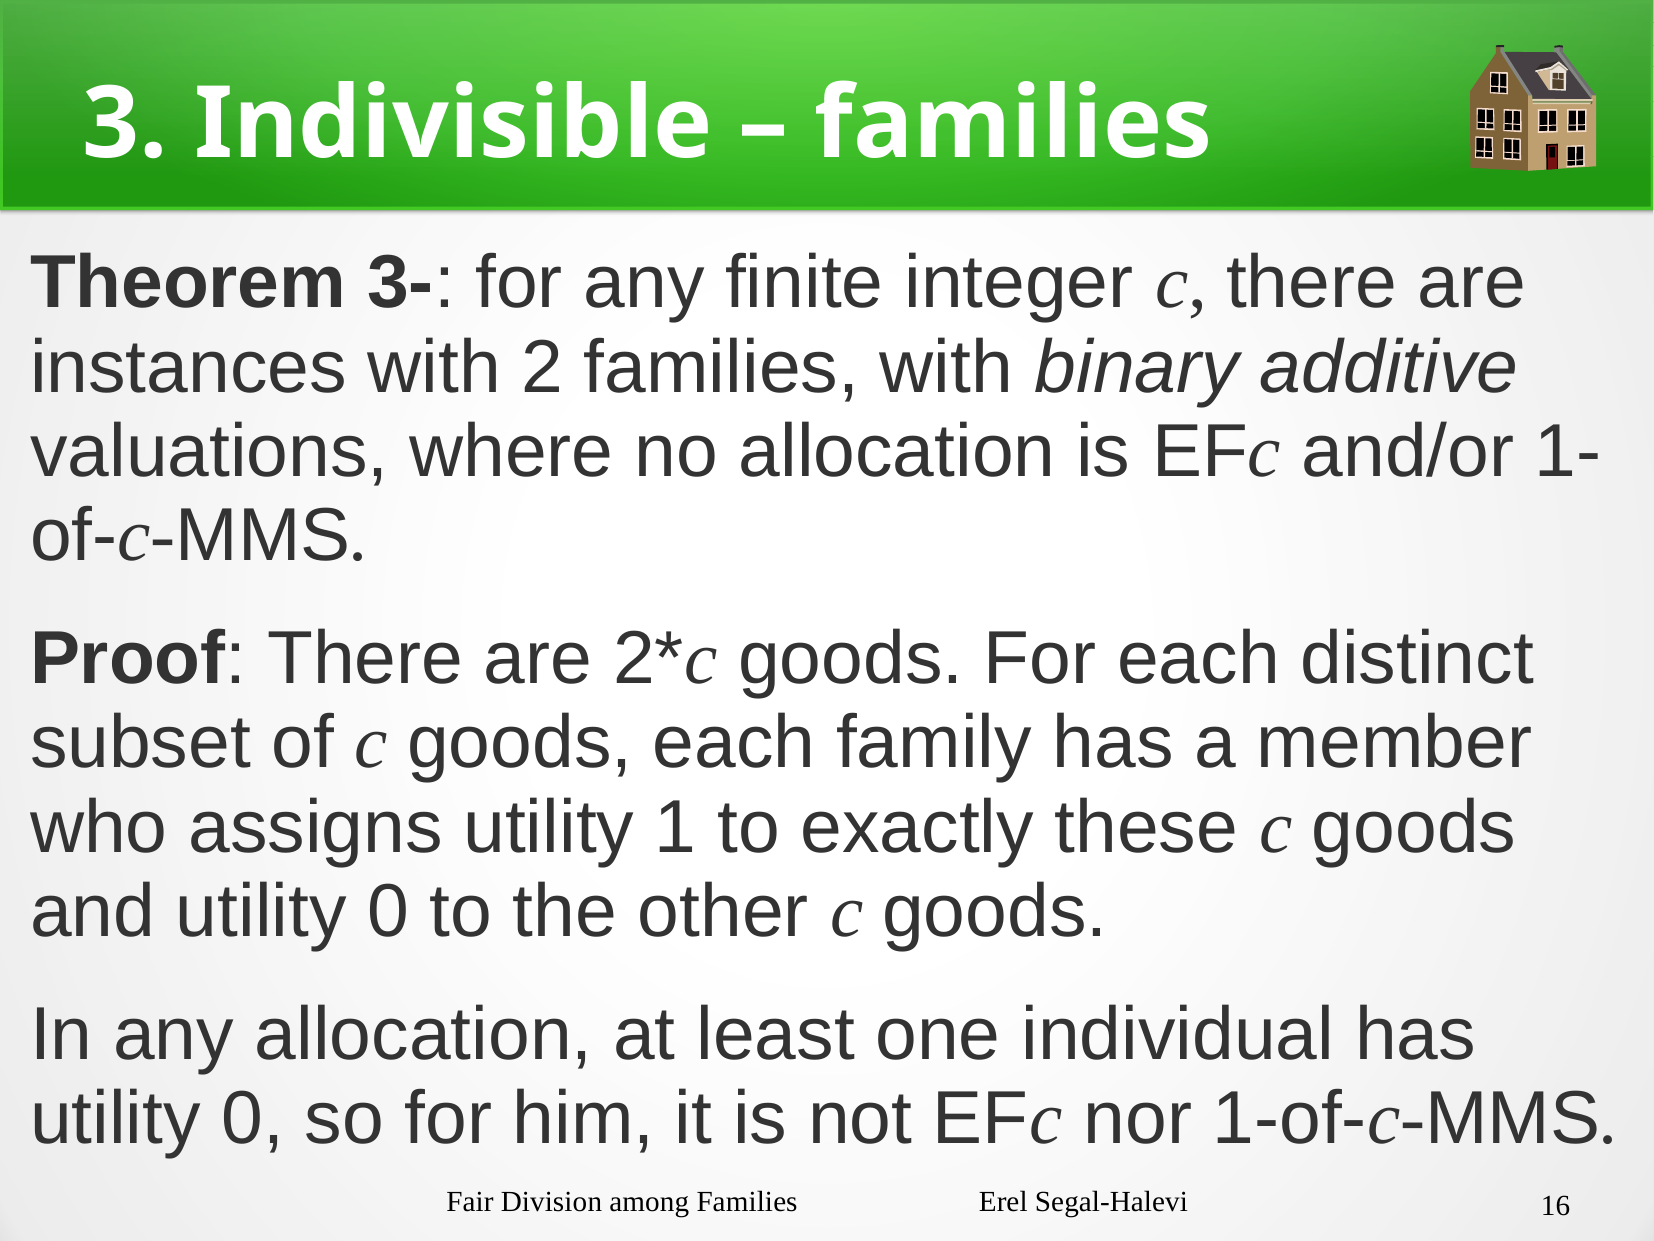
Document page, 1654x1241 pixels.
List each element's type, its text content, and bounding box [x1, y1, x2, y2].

title 3. Indivisible – families [82, 47, 1571, 189]
list Theorem 3-: for any finite integer c, there are instances with 2 families, with binary additive valuations, where no allocation is EFc and/or 1-of-c-MMS. Proof: There are 2*c goods. For each distinct subset of c goods, each family has a member who assigns utility 1 to exactly these c goods and utility 0 to the other c goods. In any allocation, at least one individual has utility 0, so for him, it is not EFc nor 1-of-c-MMS. [30, 240, 1636, 1186]
picture [1470, 45, 1597, 171]
